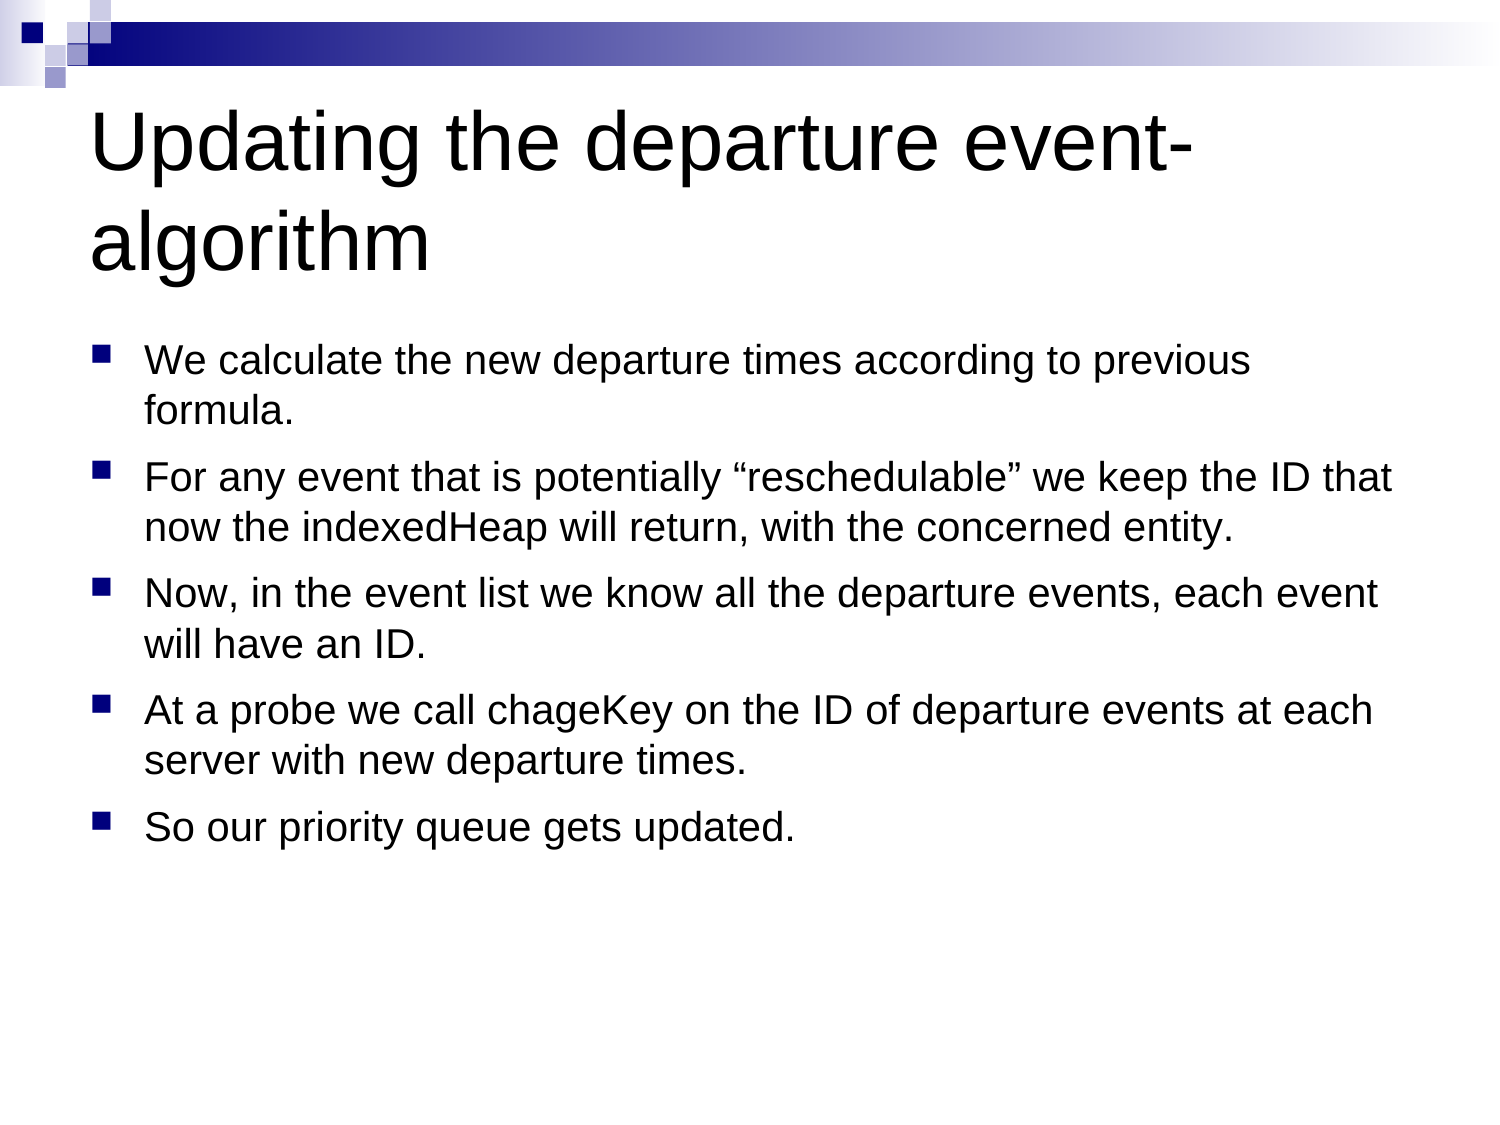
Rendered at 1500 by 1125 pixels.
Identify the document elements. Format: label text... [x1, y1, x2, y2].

list We calculate the new departure times according to previous formula. For any event that is potentially “reschedulable” we keep the ID that now the indexedHeap will return, with the concerned entity. Now, in the event list we know all the departure events, each event will have an ID. At a probe we call chageKey on the ID of departure events at each server with new departure times. So our priority queue gets updated. [75, 324, 1426, 963]
title Updating the departure event-algorithm [75, 75, 1426, 301]
